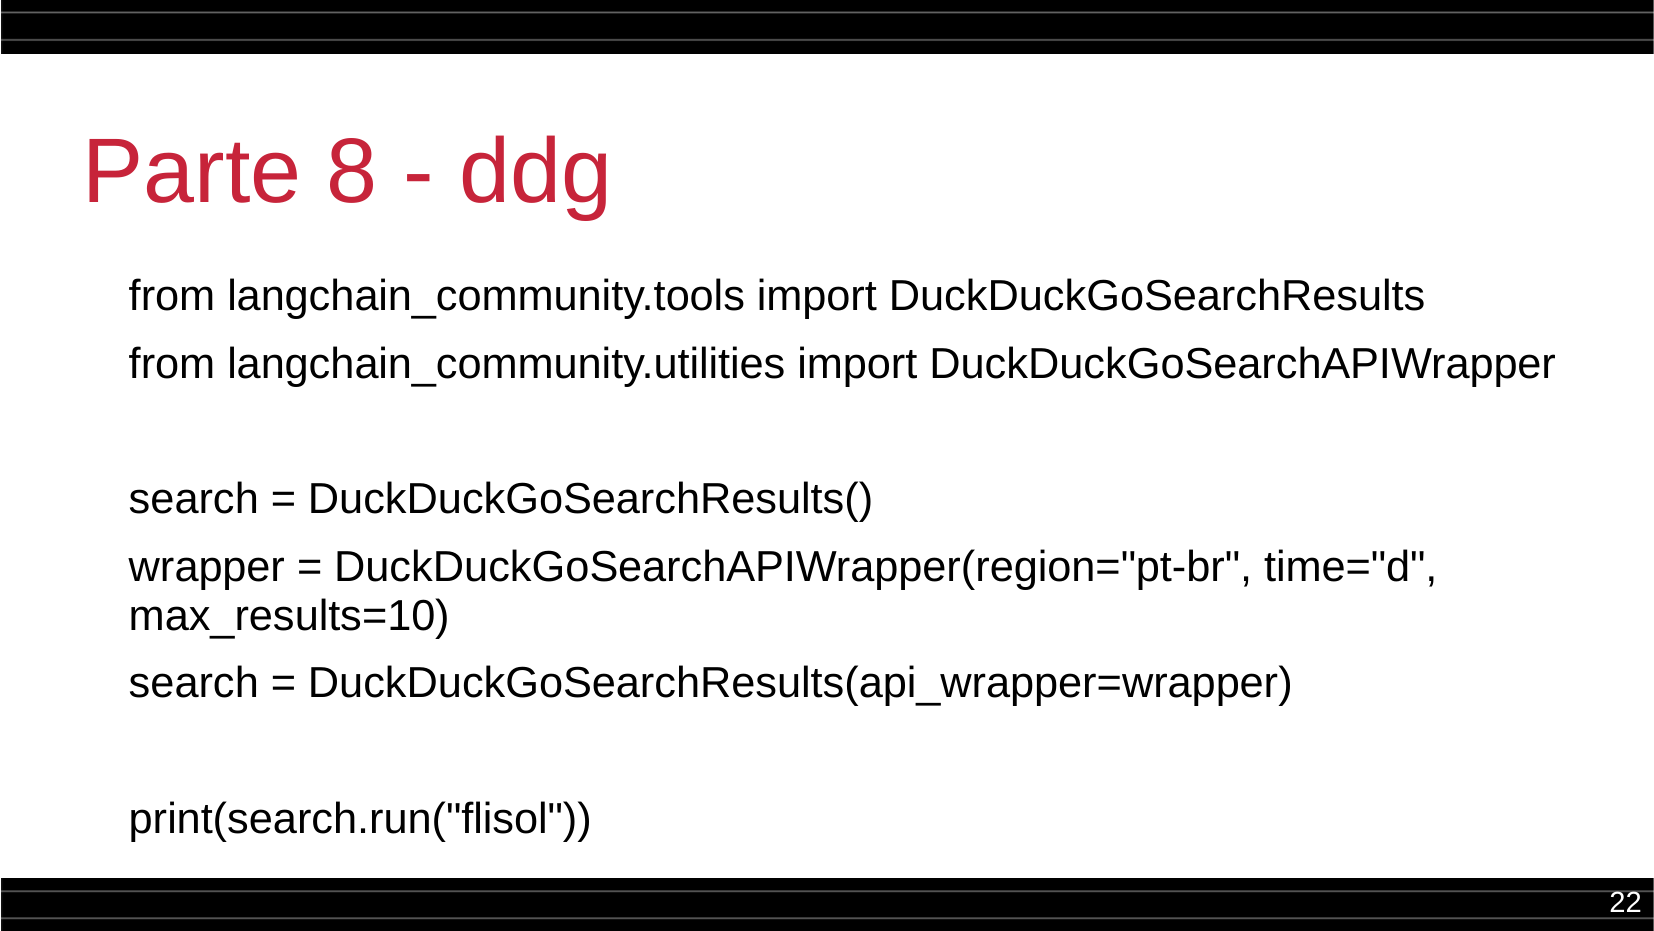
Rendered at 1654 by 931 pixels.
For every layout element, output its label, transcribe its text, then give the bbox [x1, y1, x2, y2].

list from langchain_community.tools import DuckDuckGoSearchResults from langchain_community.utilities import DuckDuckGoSearchAPIWrapper search = DuckDuckGoSearchResults() wrapper = DuckDuckGoSearchAPIWrapper(region="pt-br", time="d", max_results=10) search = DuckDuckGoSearchResults(api_wrapper=wrapper) print(search.run("flisol")) [82, 271, 1571, 857]
title Parte 8 - ddg [82, 92, 1571, 248]
picture [1, 878, 1654, 931]
picture [1, 0, 1654, 54]
